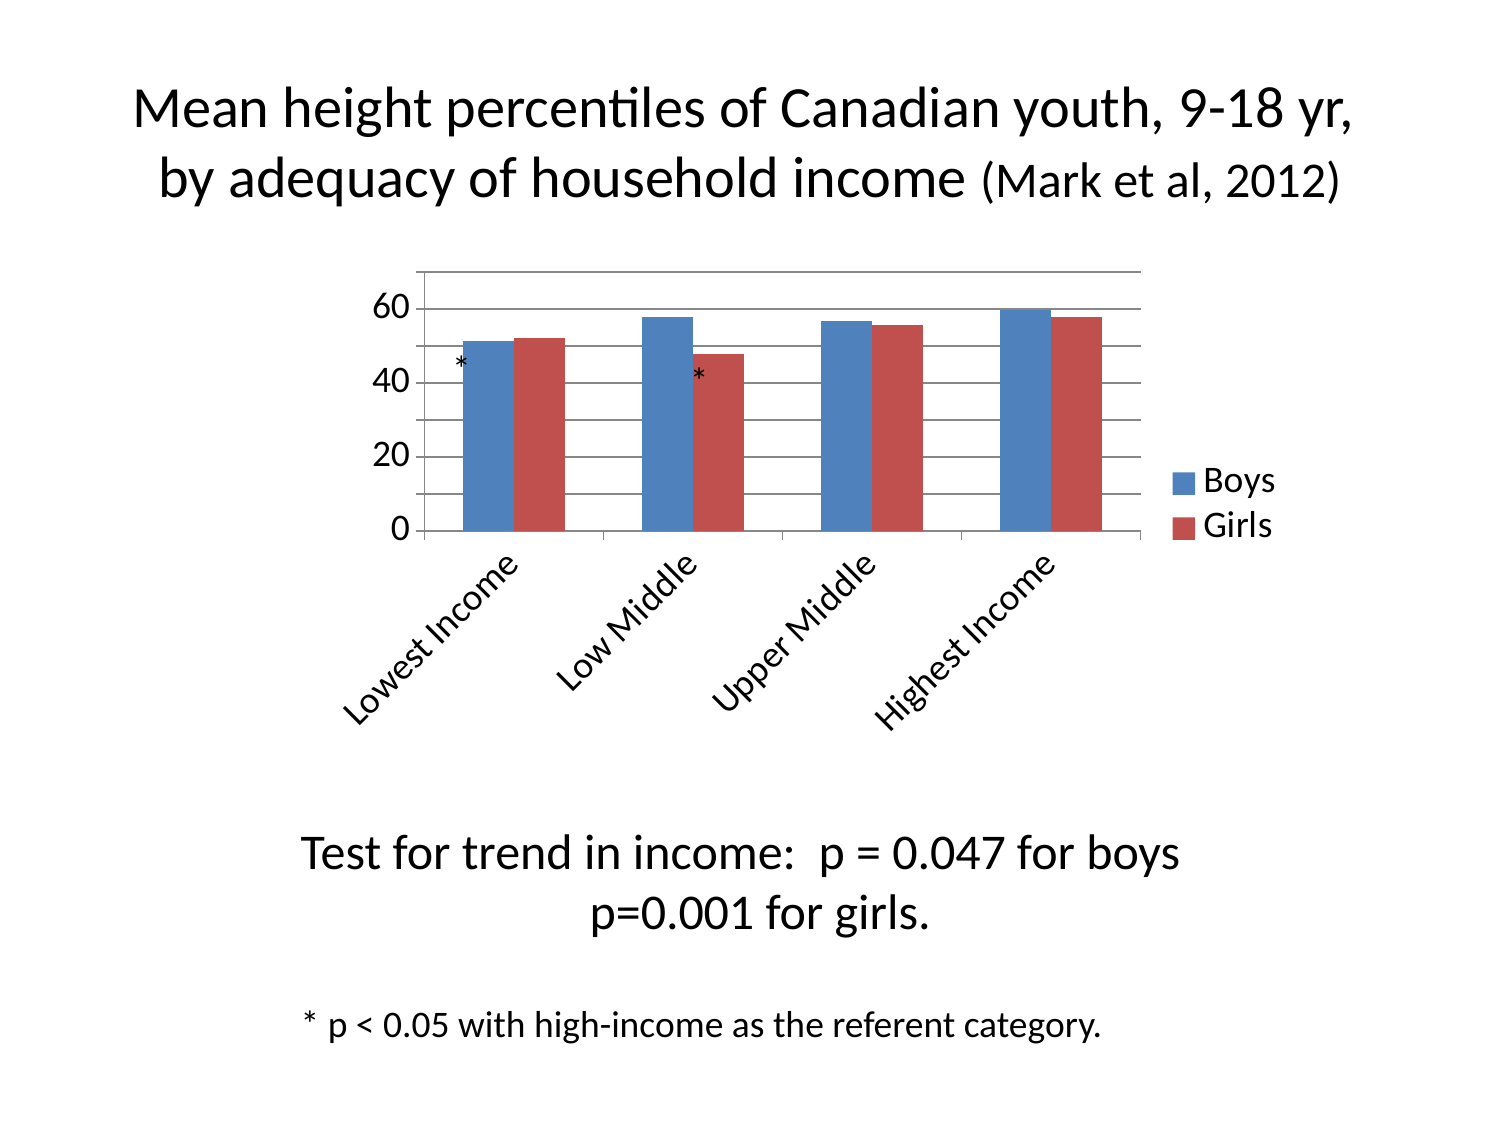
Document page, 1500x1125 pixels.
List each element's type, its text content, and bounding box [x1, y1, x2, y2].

text_box * [674, 349, 722, 410]
title Mean height percentiles of Canadian youth, 9-18 yr, by adequacy of household income (Mark et al, 2012) [75, 45, 1425, 233]
text_box Test for trend in income: p = 0.047 for boys p=0.001 for girls. * p < 0.05 with high-income as the referent category. [285, 812, 1214, 1087]
chart [318, 262, 1300, 750]
text_box * [437, 337, 485, 398]
